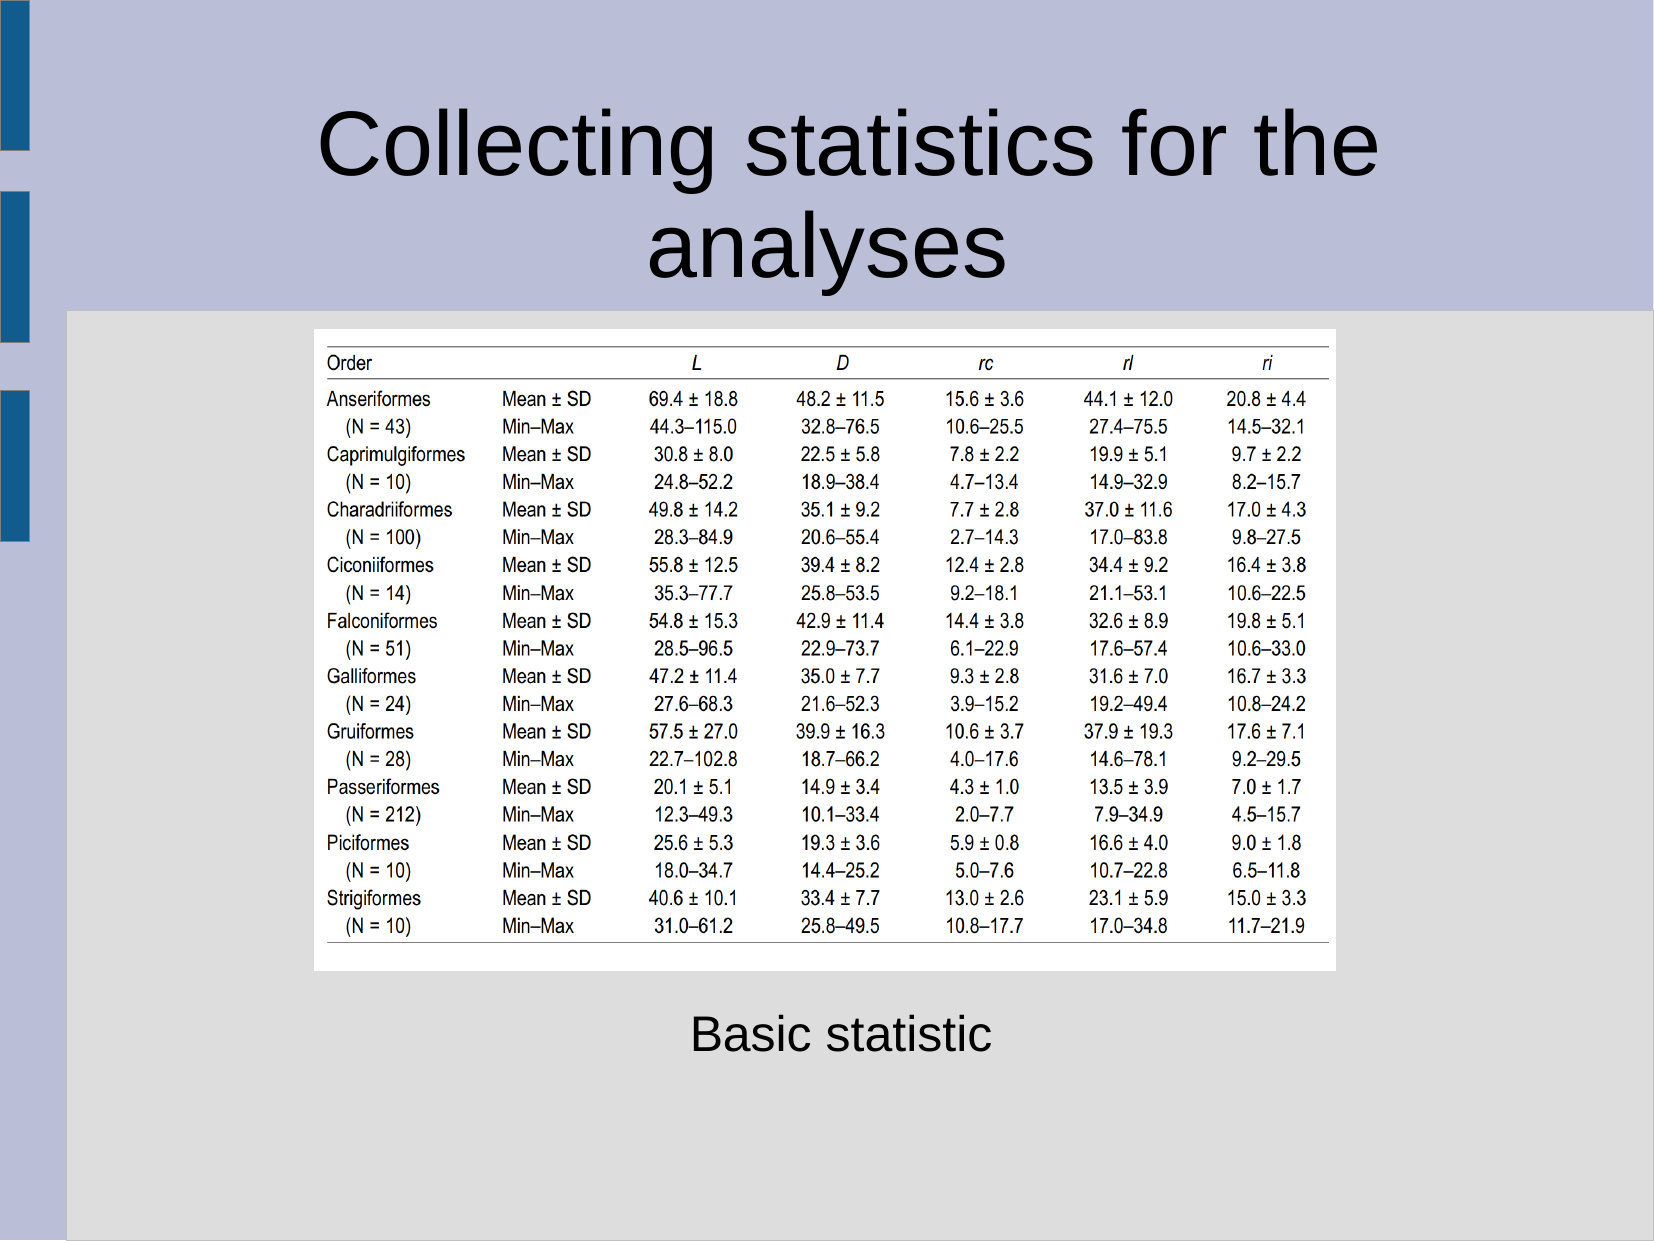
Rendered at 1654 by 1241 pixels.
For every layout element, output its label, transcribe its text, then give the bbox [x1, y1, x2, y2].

text_box Basic statistic [675, 999, 1654, 1141]
title Collecting statistics for the analyses [121, 91, 1534, 299]
picture [314, 329, 1336, 971]
